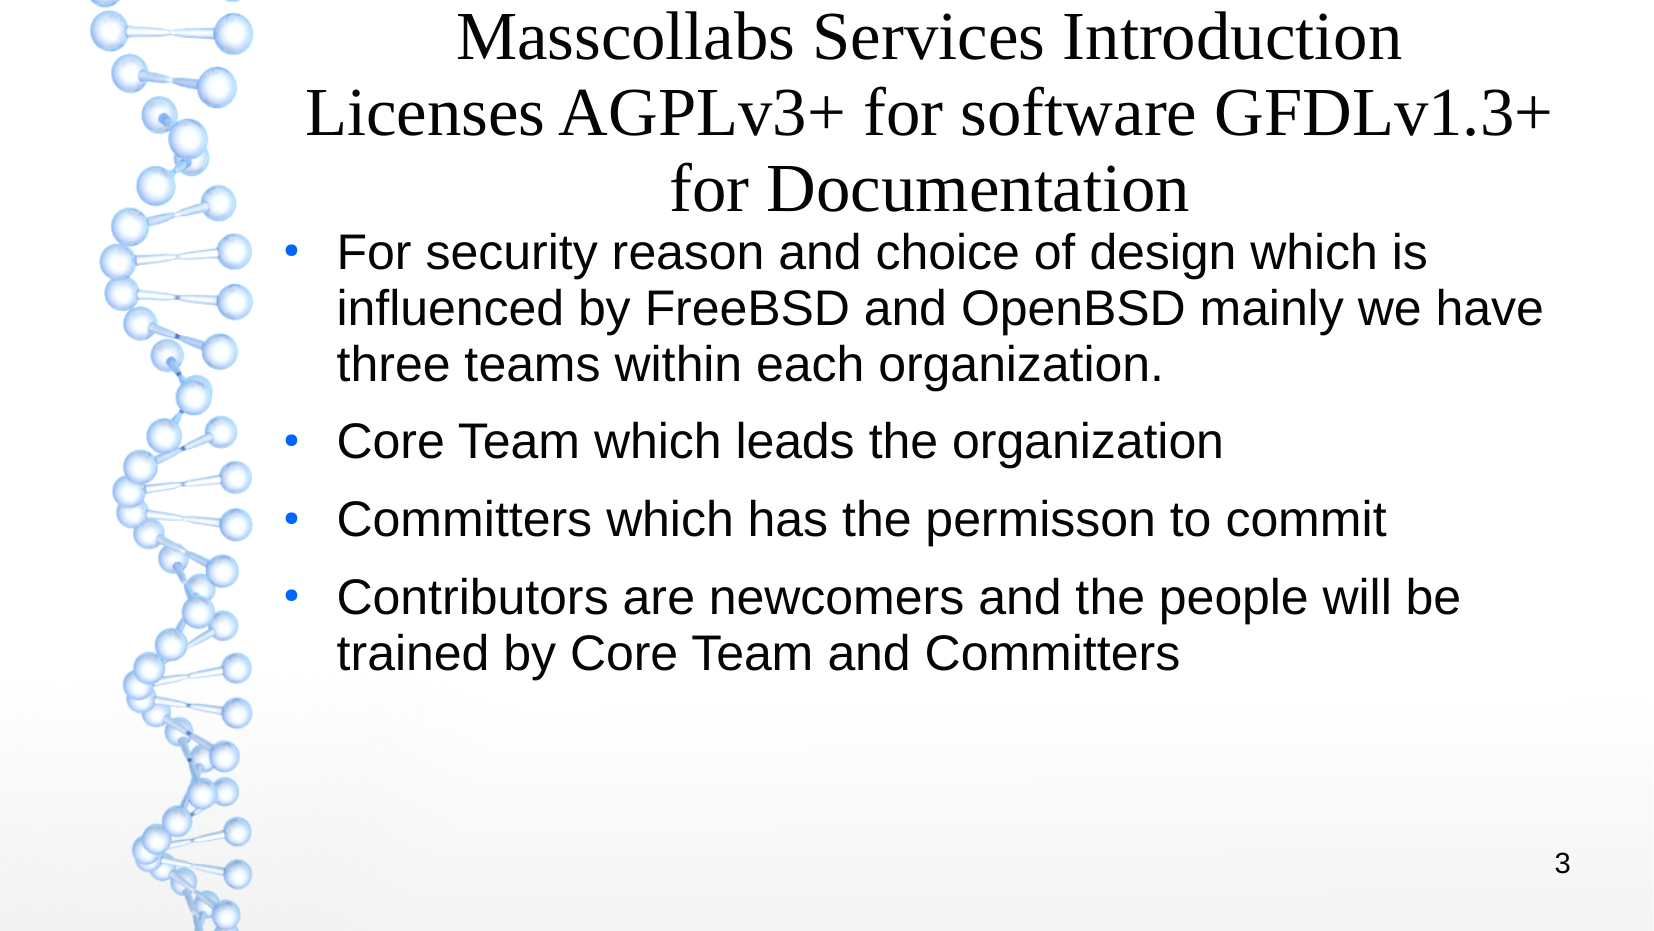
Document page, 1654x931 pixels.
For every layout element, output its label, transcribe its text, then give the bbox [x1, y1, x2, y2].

picture [0, 0, 1654, 931]
list For security reason and choice of design which is influenced by FreeBSD and OpenBSD mainly we have three teams within each organization. Core Team which leads the organization Committers which has the permisson to commit Contributors are newcomers and the people will be trained by Core Team and Committers [265, 224, 1595, 764]
title Masscollabs Services Introduction Licenses AGPLv3+ for software GFDLv1.3+ for Documentation [265, 0, 1595, 224]
